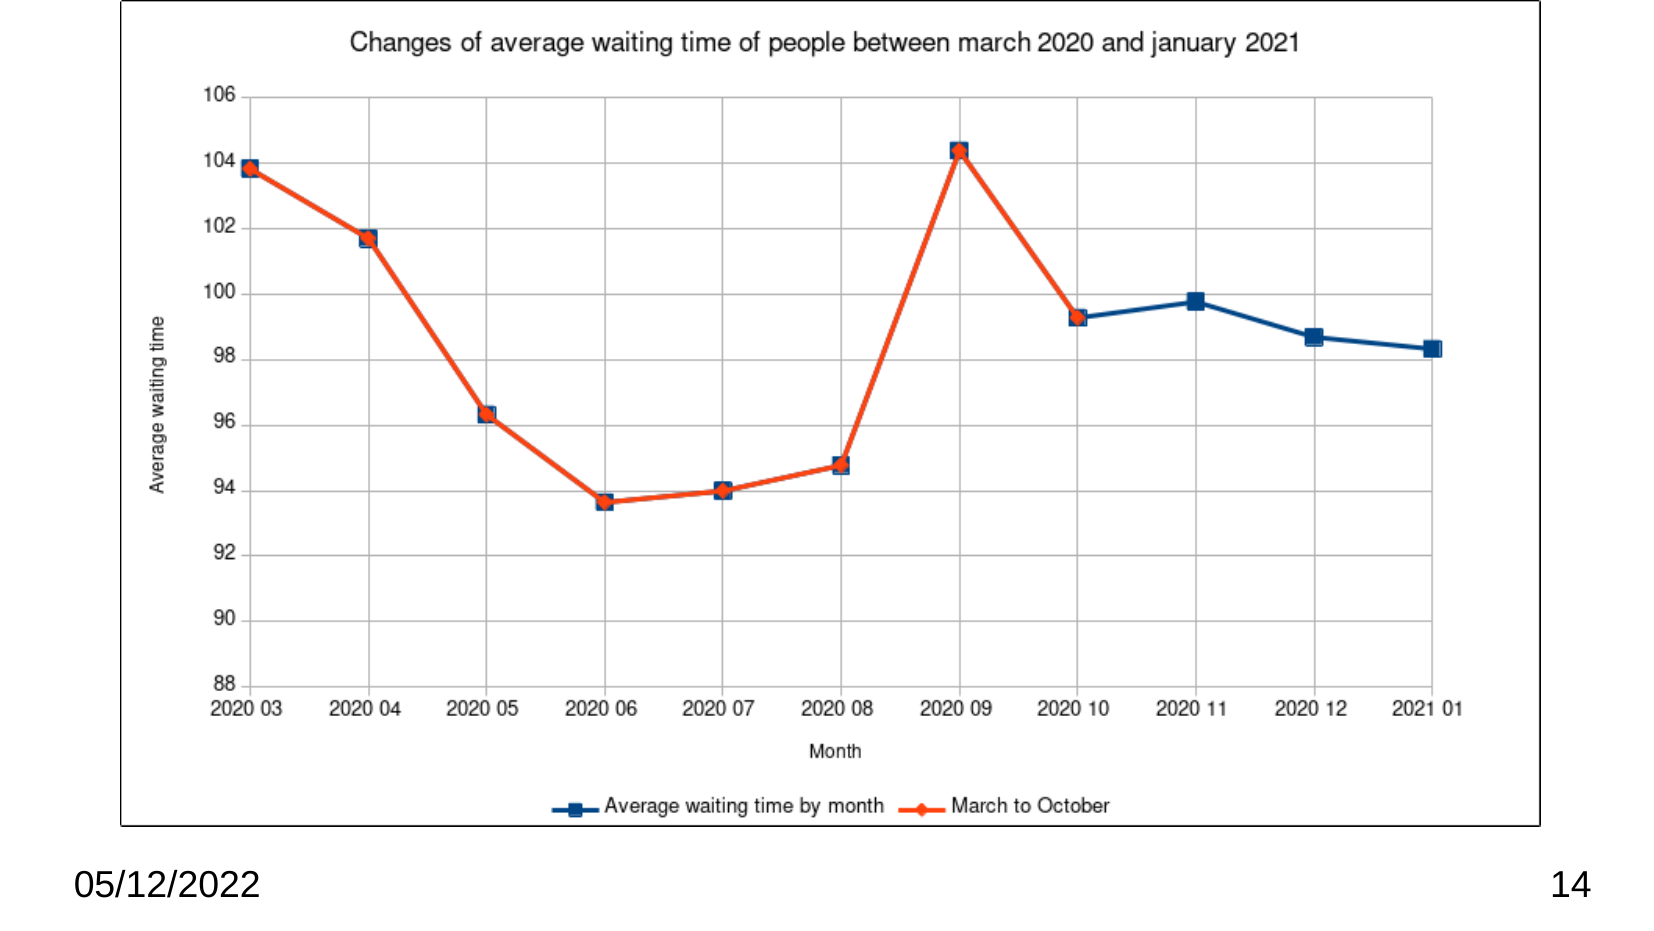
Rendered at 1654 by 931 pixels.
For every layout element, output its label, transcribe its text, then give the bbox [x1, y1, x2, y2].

text_box 14 [1535, 856, 1625, 916]
text_box 05/12/2022 [59, 856, 296, 916]
picture [120, 0, 1541, 827]
